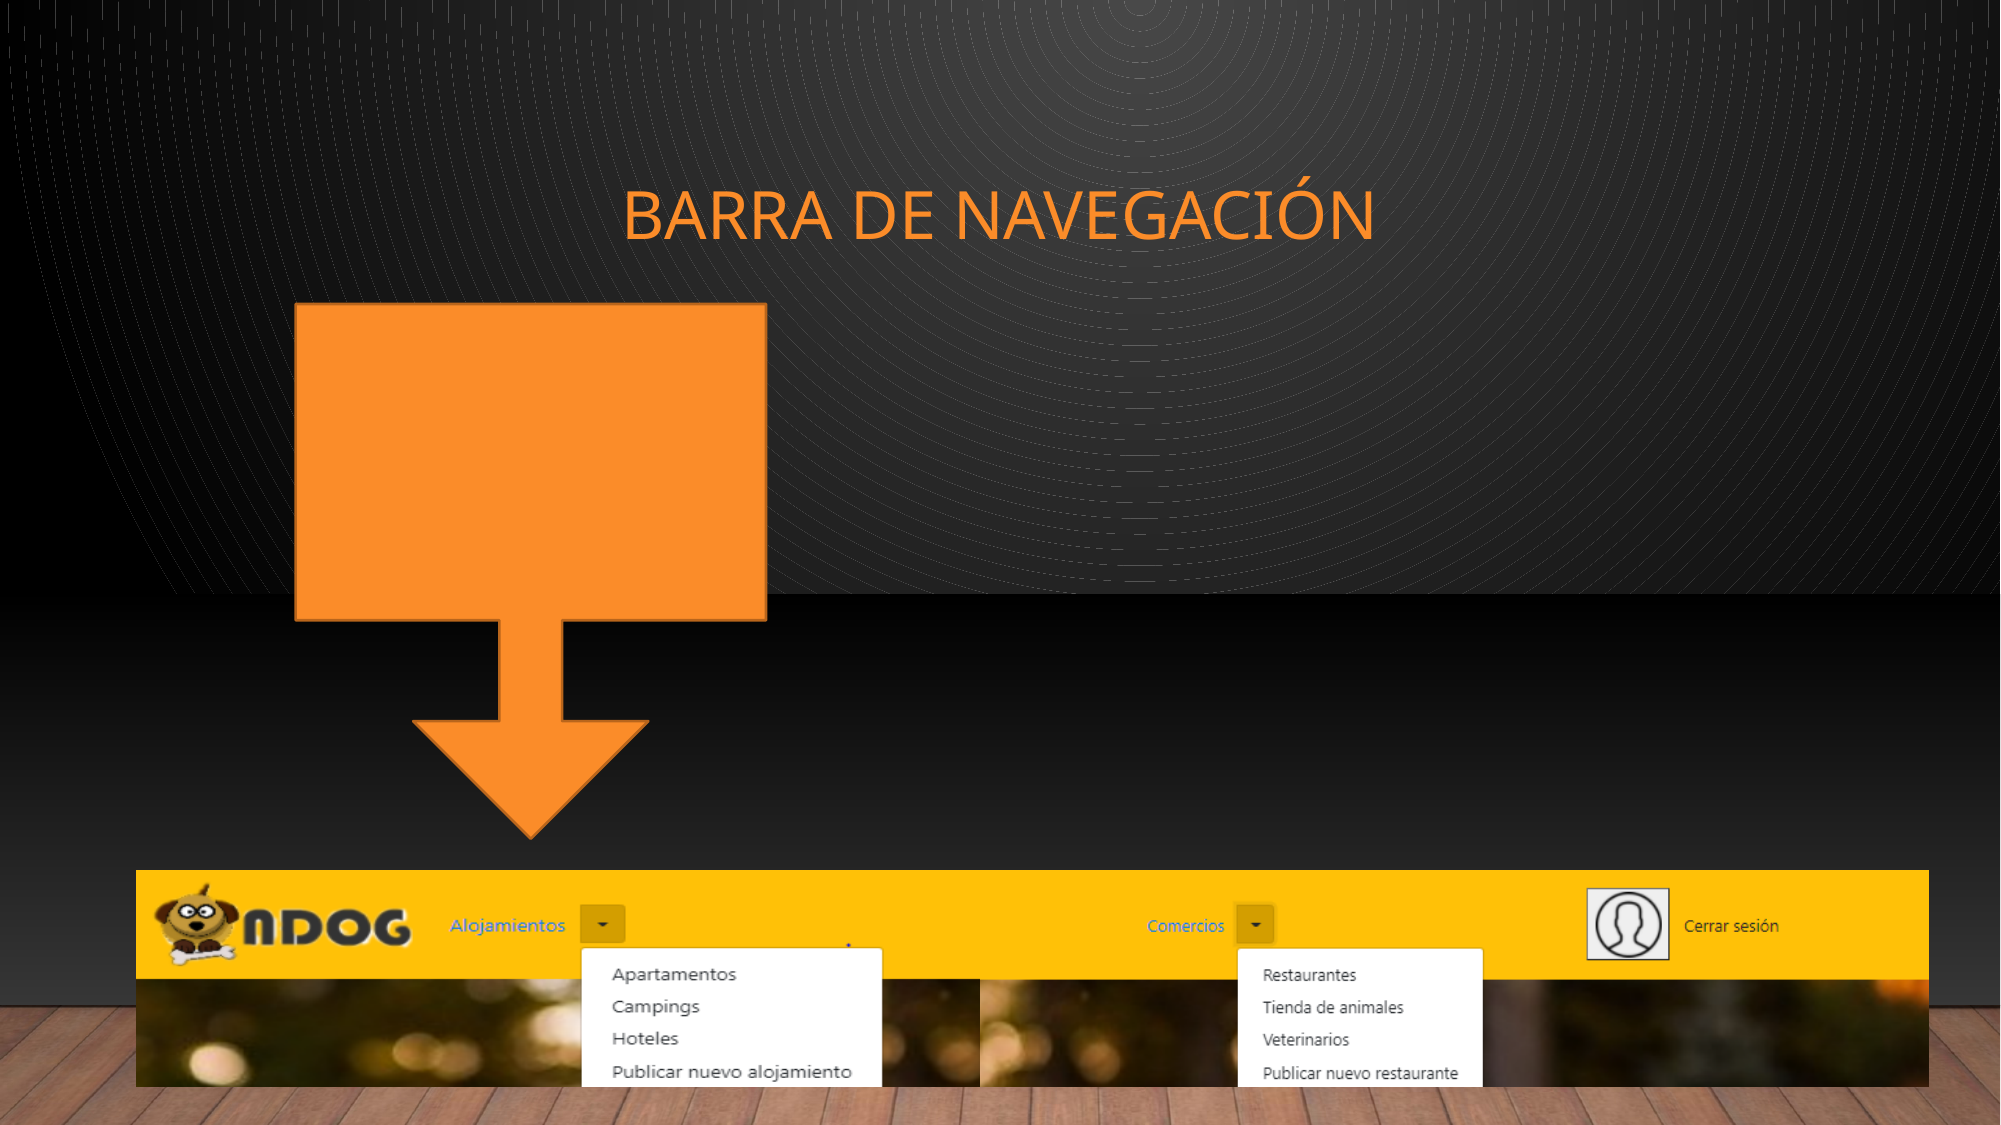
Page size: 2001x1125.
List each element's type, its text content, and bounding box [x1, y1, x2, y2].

text_box [295, 304, 767, 839]
picture [136, 870, 1929, 1087]
title Barra de navegación [238, 131, 1763, 305]
